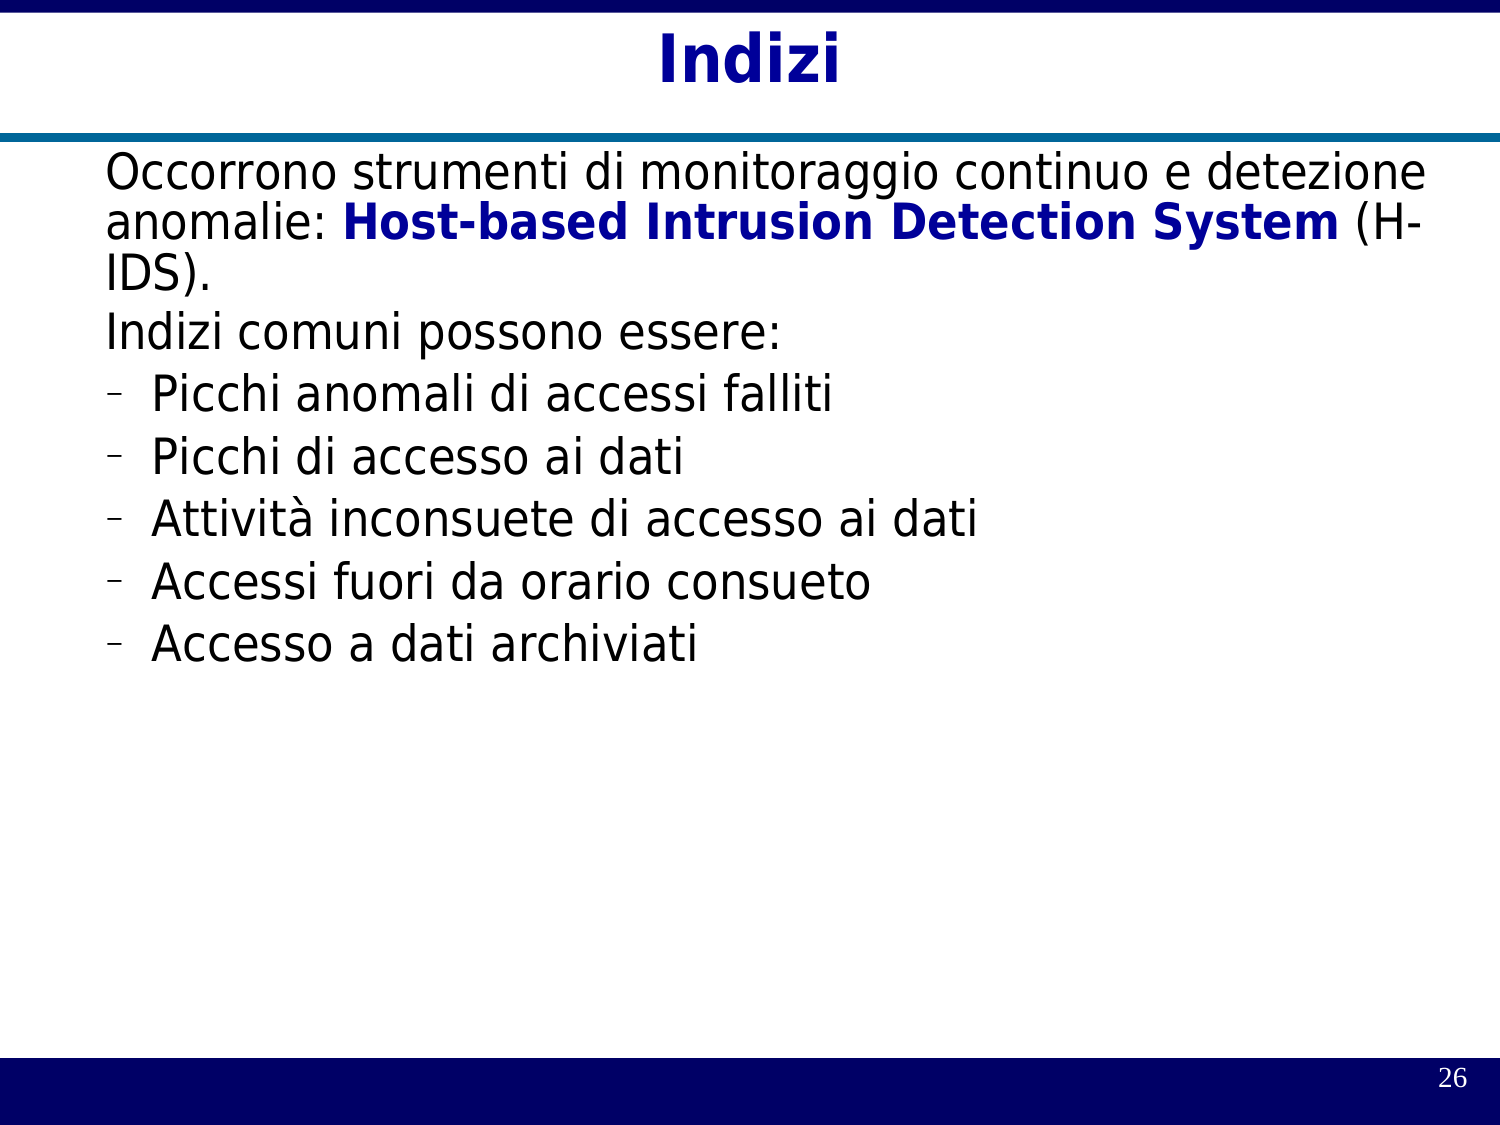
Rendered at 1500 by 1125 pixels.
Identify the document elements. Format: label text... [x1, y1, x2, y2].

list Occorrono strumenti di monitoraggio continuo e detezione anomalie: Host-based Intrusion Detection System (H-IDS). Indizi comuni possono essere: Picchi anomali di accessi falliti Picchi di accesso ai dati Attività inconsuete di accesso ai dati Accessi fuori da orario consueto Accesso a dati archiviati [30, 149, 1471, 1021]
title Indizi [30, 0, 1471, 126]
